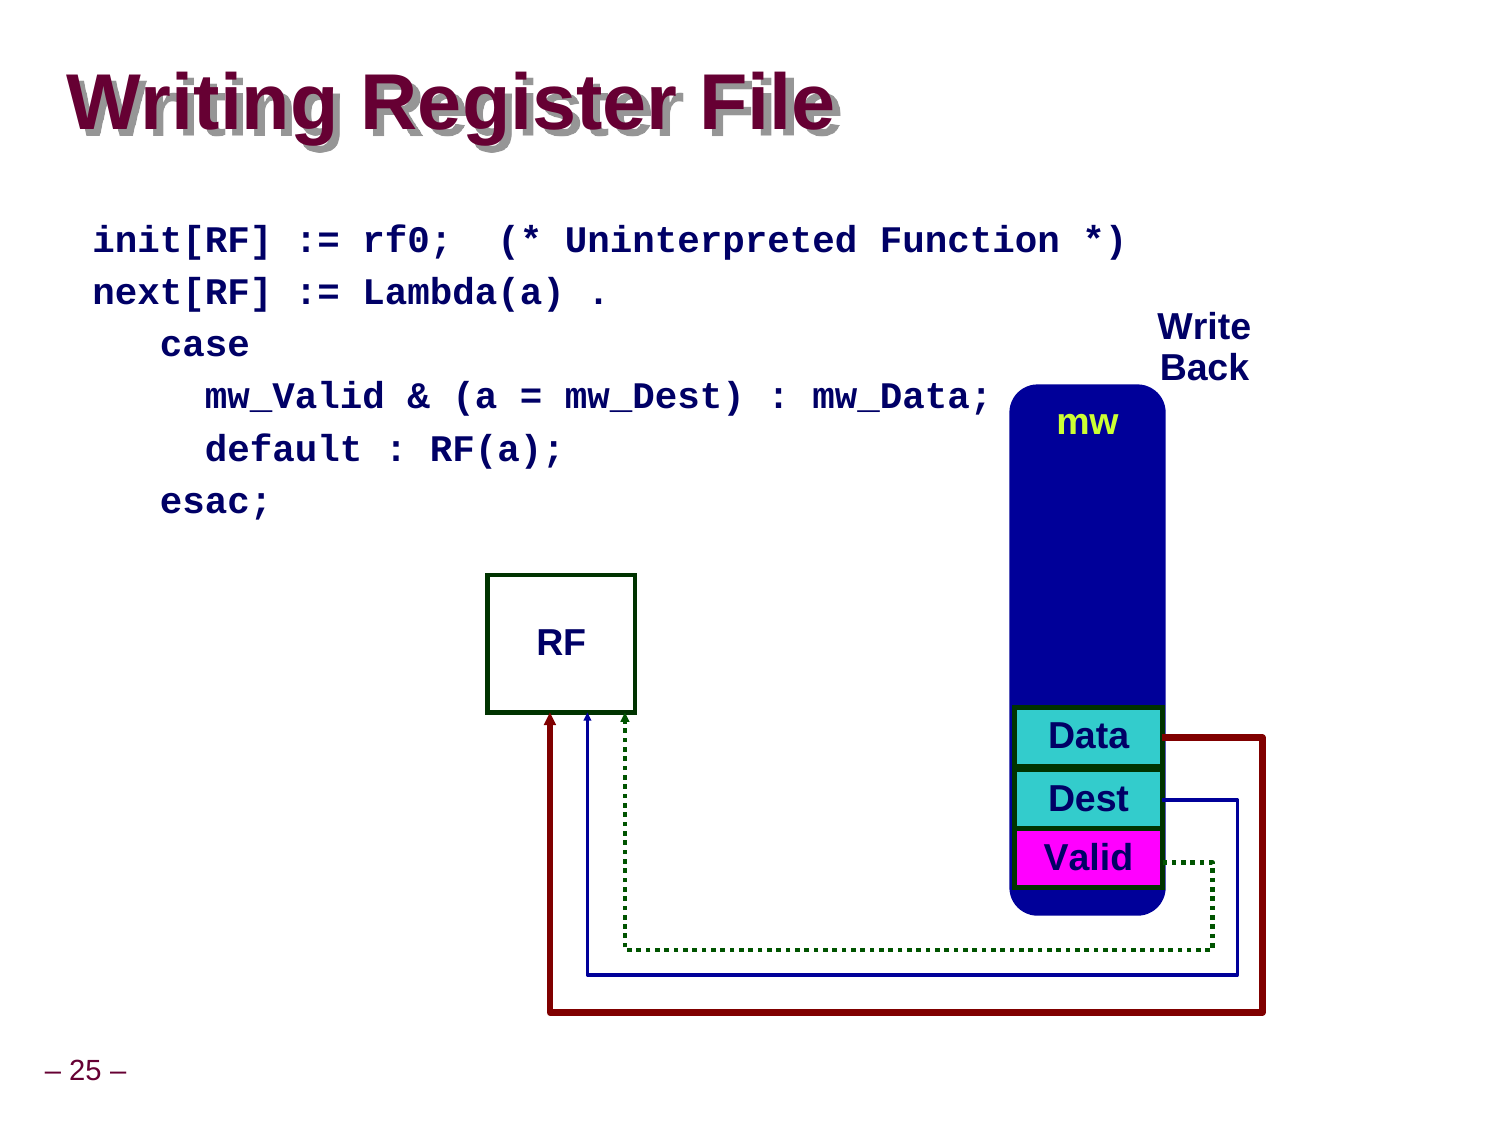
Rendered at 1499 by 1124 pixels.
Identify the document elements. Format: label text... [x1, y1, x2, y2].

text_box RF [487, 575, 636, 713]
text_box Data [1014, 707, 1163, 767]
text_box init[RF] := rf0; (* Uninterpreted Function *) next[RF] := Lambda(a) . case mw_Valid & (a = mw_Dest) : mw_Data; default : RF(a); esac; [62, 212, 1363, 530]
text_box Dest [1014, 769, 1163, 829]
title Writing Register File [66, 40, 1495, 169]
text_box mw [1012, 530, 1163, 913]
text_box Valid [1014, 829, 1163, 888]
